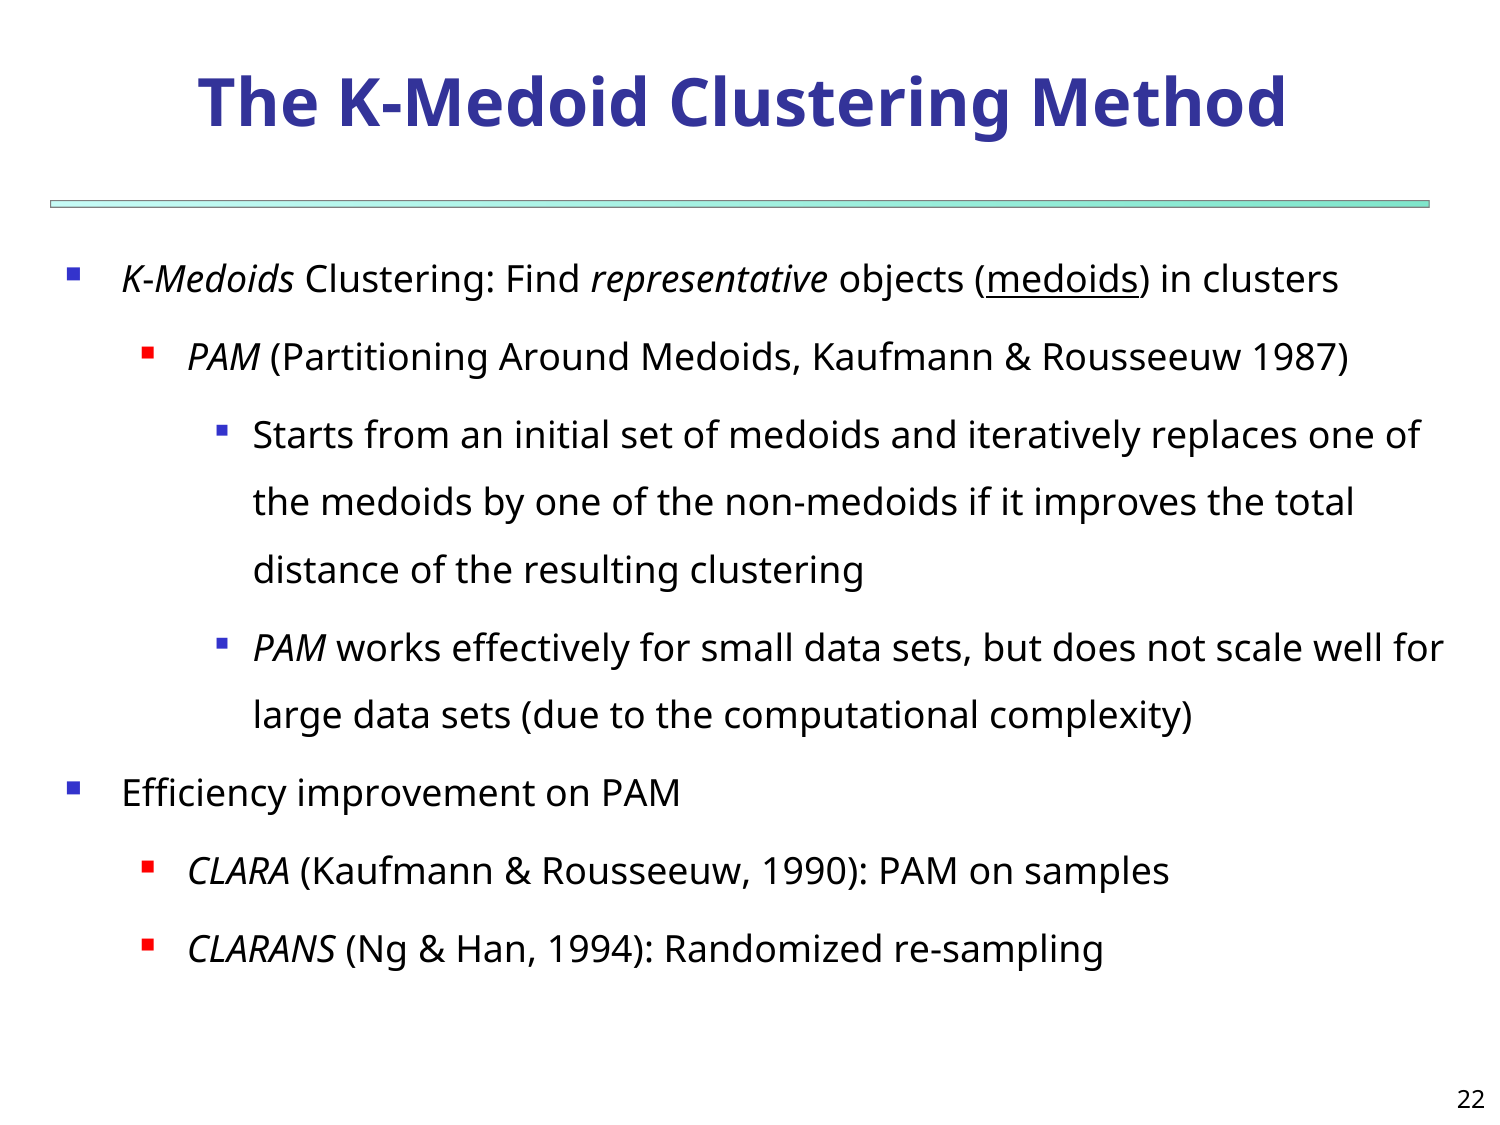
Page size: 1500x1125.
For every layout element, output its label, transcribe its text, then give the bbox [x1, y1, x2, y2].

title The K-Medoid Clustering Method [24, 52, 1463, 148]
text_box 18 [1187, 1062, 1500, 1125]
list K-Medoids Clustering: Find representative objects (medoids) in clusters PAM (Partitioning Around Medoids, Kaufmann & Rousseeuw 1987) Starts from an initial set of medoids and iteratively replaces one of the medoids by one of the non-medoids if it improves the total distance of the resulting clustering PAM works effectively for small data sets, but does not scale well for large data sets (due to the computational complexity) Efficiency improvement on PAM CLARA (Kaufmann & Rousseeuw, 1990): PAM on samples CLARANS (Ng & Han, 1994): Randomized re-sampling [50, 224, 1463, 1051]
